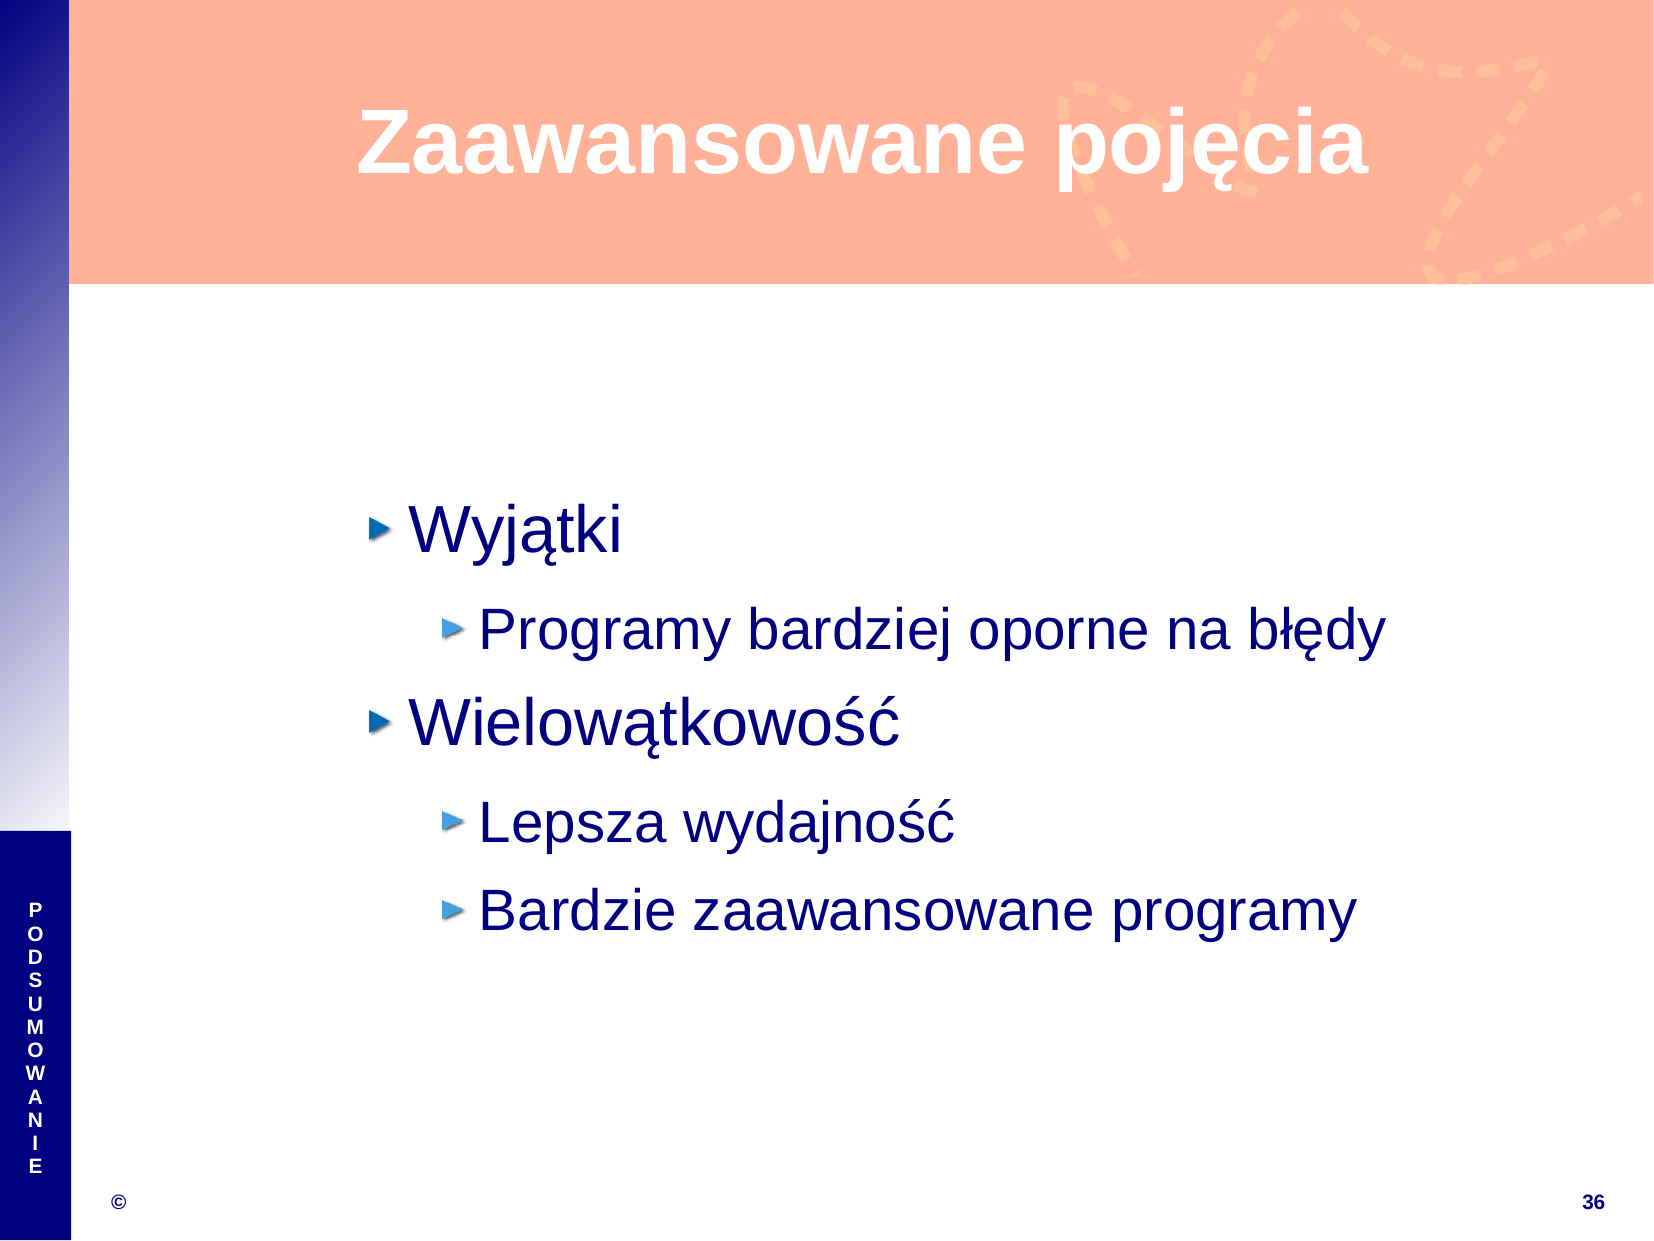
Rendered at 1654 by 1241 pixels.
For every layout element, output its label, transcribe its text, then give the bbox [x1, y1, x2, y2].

text_box P O D S U M O W A N I E [0, 830, 71, 1241]
list Wyjątki Programy bardziej oporne na błędy Wielowątkowość Lepsza wydajność Bardzie zaawansowane programy [337, 492, 1389, 943]
title Zaawansowane pojęcia [72, 37, 1654, 246]
